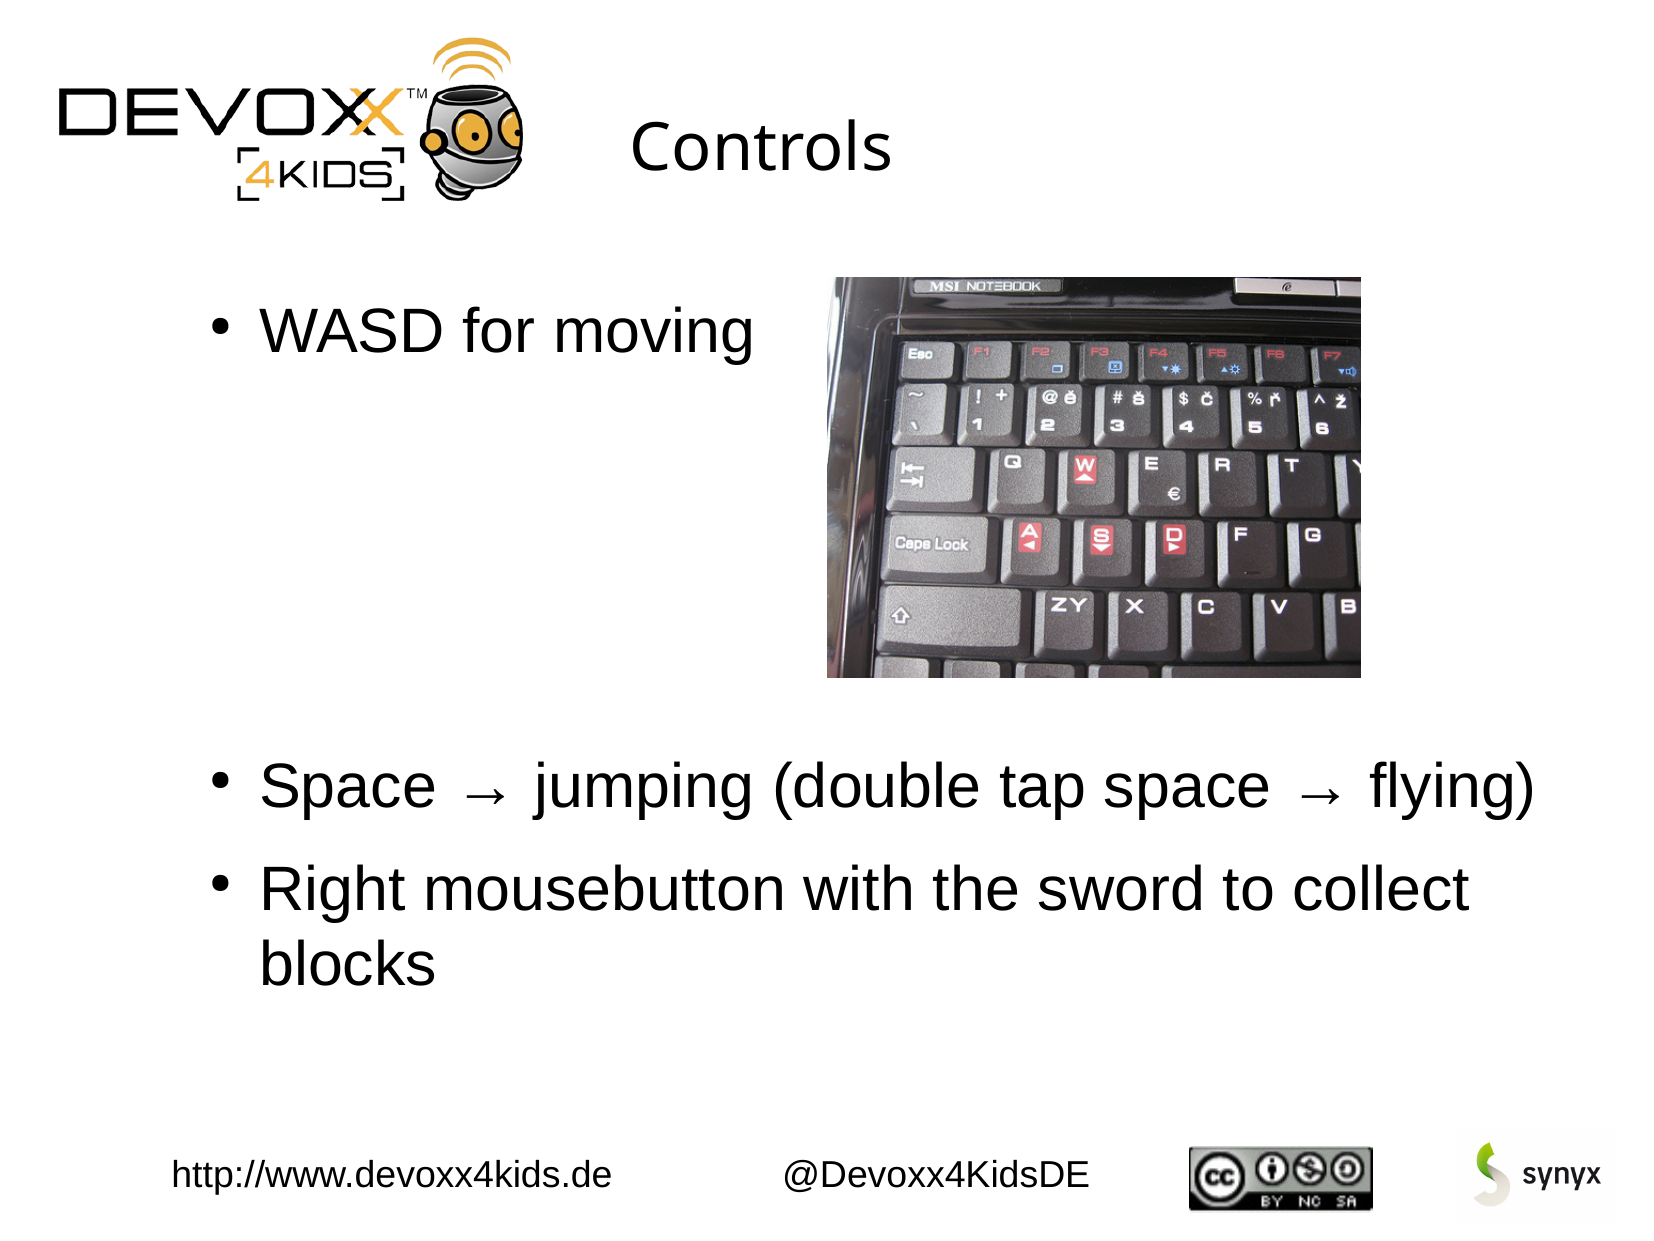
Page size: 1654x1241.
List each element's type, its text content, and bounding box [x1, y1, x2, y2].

title [82, 49, 1571, 257]
list WASD for moving Space → jumping (double tap space → flying) Right mousebutton with the sword to collect blocks [192, 290, 1540, 1010]
text_box Controls [614, 91, 1179, 199]
picture [59, 37, 523, 201]
picture [1455, 1128, 1616, 1223]
picture [1189, 1146, 1373, 1213]
picture [827, 277, 1361, 678]
